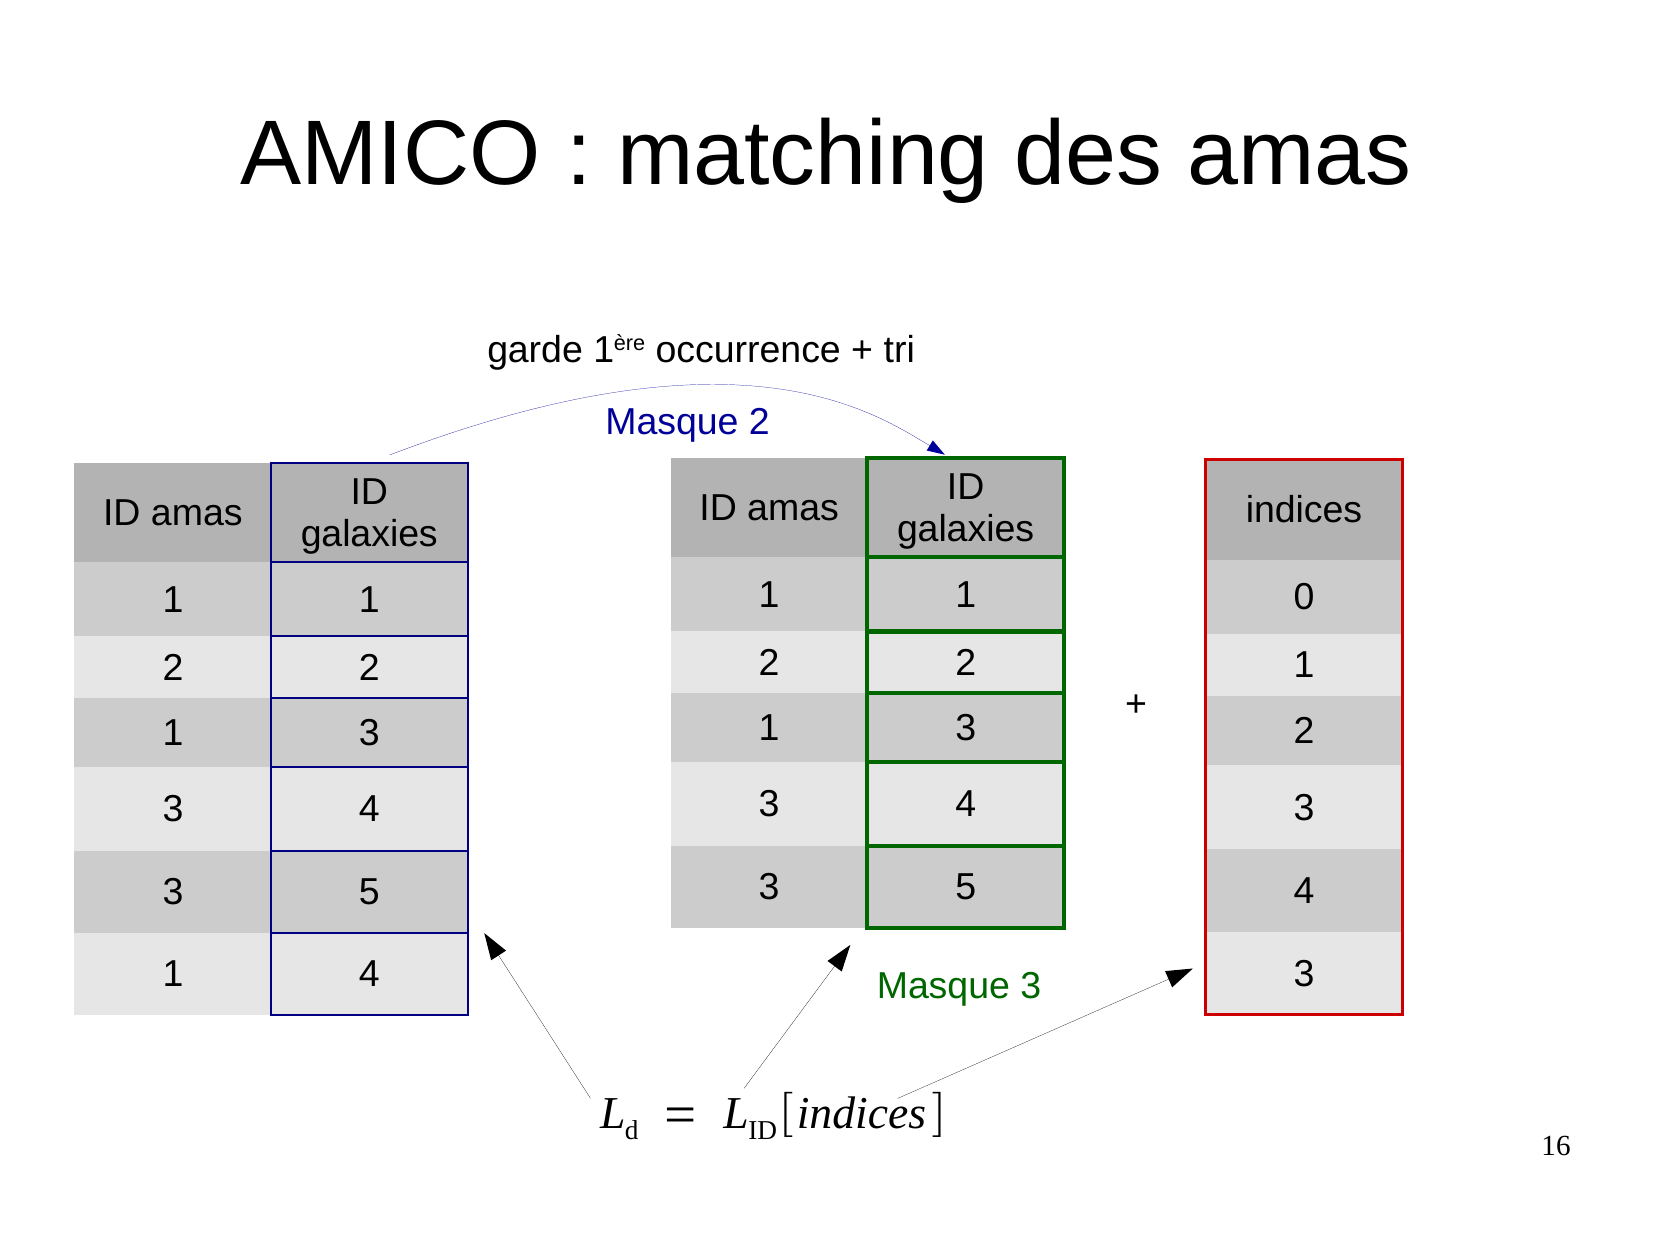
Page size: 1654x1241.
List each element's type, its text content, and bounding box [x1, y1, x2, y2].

table_header indices [1207, 461, 1401, 560]
table_header ID galaxies [272, 464, 467, 561]
table_cell 1 [272, 563, 467, 635]
table_cell 4 [272, 768, 467, 850]
table_cell 0 [1207, 560, 1401, 634]
table_cell 4 [1207, 849, 1401, 932]
table_header ID amas [74, 463, 270, 562]
table_cell 1 [1207, 634, 1401, 696]
table_header ID amas [671, 458, 865, 557]
table_cell 3 [1207, 932, 1401, 1013]
table_cell 2 [671, 631, 865, 693]
table_cell 2 [74, 636, 270, 698]
table_cell 5 [272, 852, 467, 932]
table_header ID galaxies [869, 460, 1062, 555]
table_cell 4 [272, 934, 467, 1014]
table_cell 2 [272, 637, 467, 697]
text_box Masque 2 [590, 393, 792, 451]
table_cell 2 [869, 634, 1062, 691]
table_cell 3 [1207, 765, 1401, 849]
table_cell 3 [671, 846, 865, 928]
table_cell 1 [74, 698, 270, 767]
text_box garde 1ère occurrence + tri [472, 321, 930, 378]
table_cell 3 [869, 695, 1062, 760]
text_box + [1110, 675, 1170, 733]
table_cell 1 [869, 559, 1062, 629]
table_cell 4 [869, 764, 1062, 844]
table_cell 1 [74, 933, 270, 1015]
table_cell 3 [671, 762, 865, 846]
table_cell 2 [1207, 696, 1401, 765]
table_cell 1 [671, 557, 865, 631]
chart [590, 1088, 950, 1146]
title AMICO : matching des amas [82, 49, 1571, 257]
table_cell 3 [272, 699, 467, 766]
text_box Masque 3 [862, 956, 1075, 1014]
table_cell 1 [671, 693, 865, 762]
table_cell 3 [74, 767, 270, 851]
table_cell 5 [869, 848, 1062, 926]
table_cell 3 [74, 851, 270, 933]
table_cell 1 [74, 562, 270, 636]
